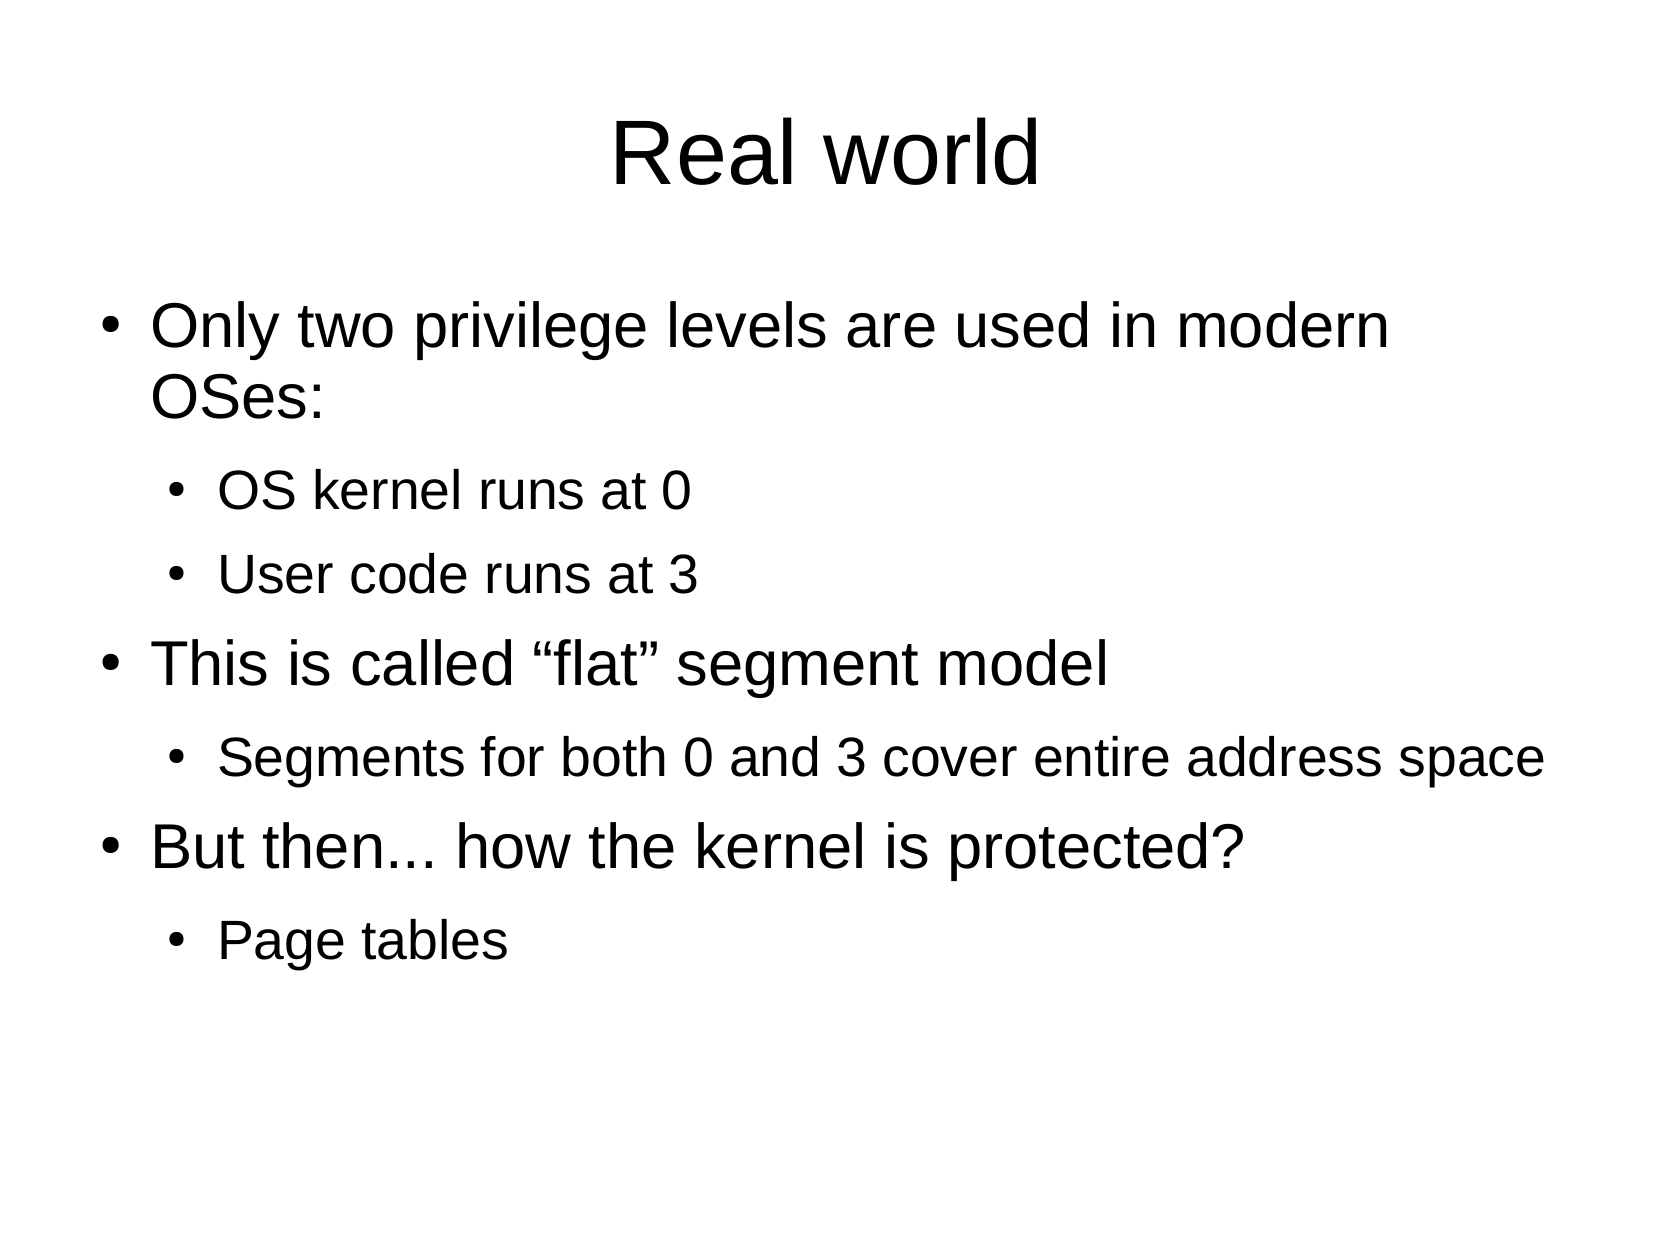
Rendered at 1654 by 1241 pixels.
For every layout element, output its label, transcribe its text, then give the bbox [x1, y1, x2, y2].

title Real world [82, 49, 1571, 257]
list Only two privilege levels are used in modern OSes: OS kernel runs at 0 User code runs at 3 This is called “flat” segment model Segments for both 0 and 3 cover entire address space But then... how the kernel is protected? Page tables [82, 290, 1571, 1010]
